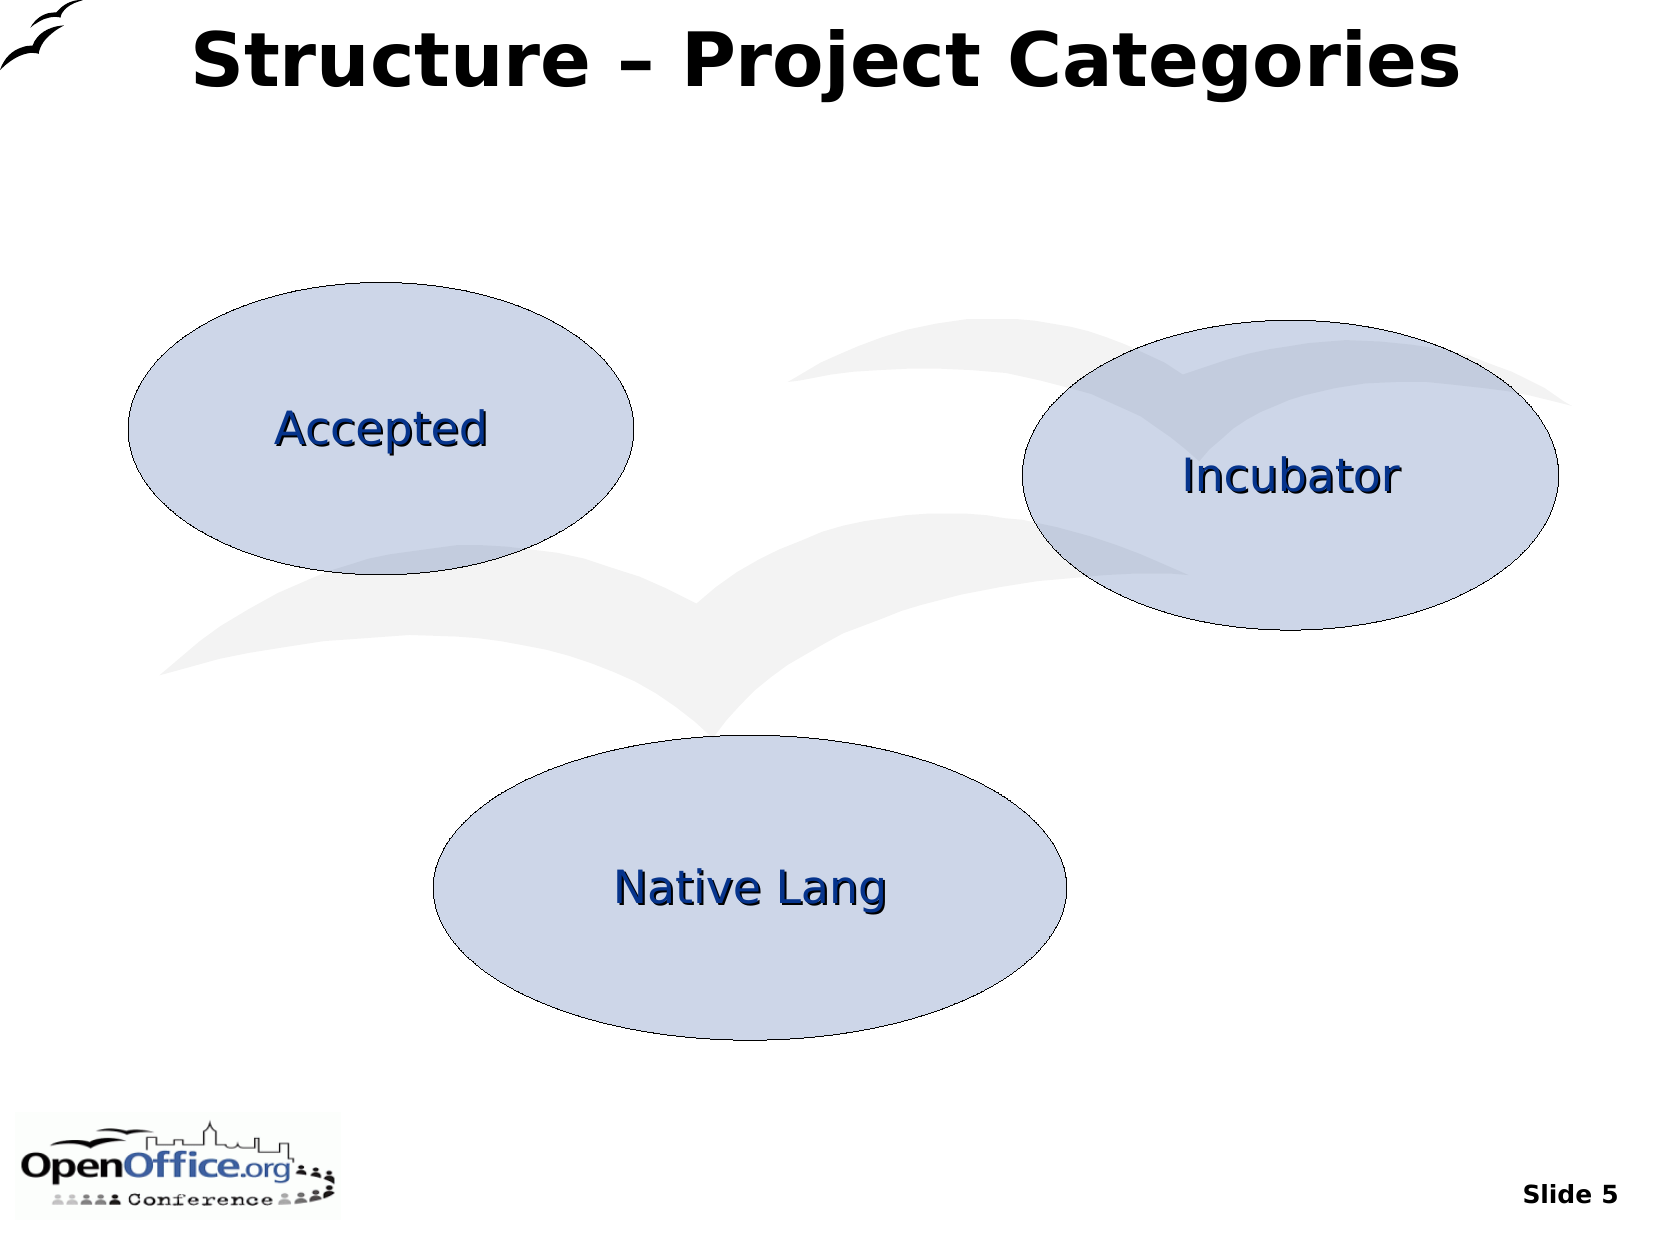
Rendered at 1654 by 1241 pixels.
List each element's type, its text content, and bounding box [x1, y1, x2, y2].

text_box Accepted [128, 282, 634, 575]
picture [15, 1112, 341, 1220]
text_box Native Lang [433, 735, 1067, 1041]
title Structure – Project Categories [0, 0, 1654, 121]
text_box Incubator [1022, 320, 1559, 631]
